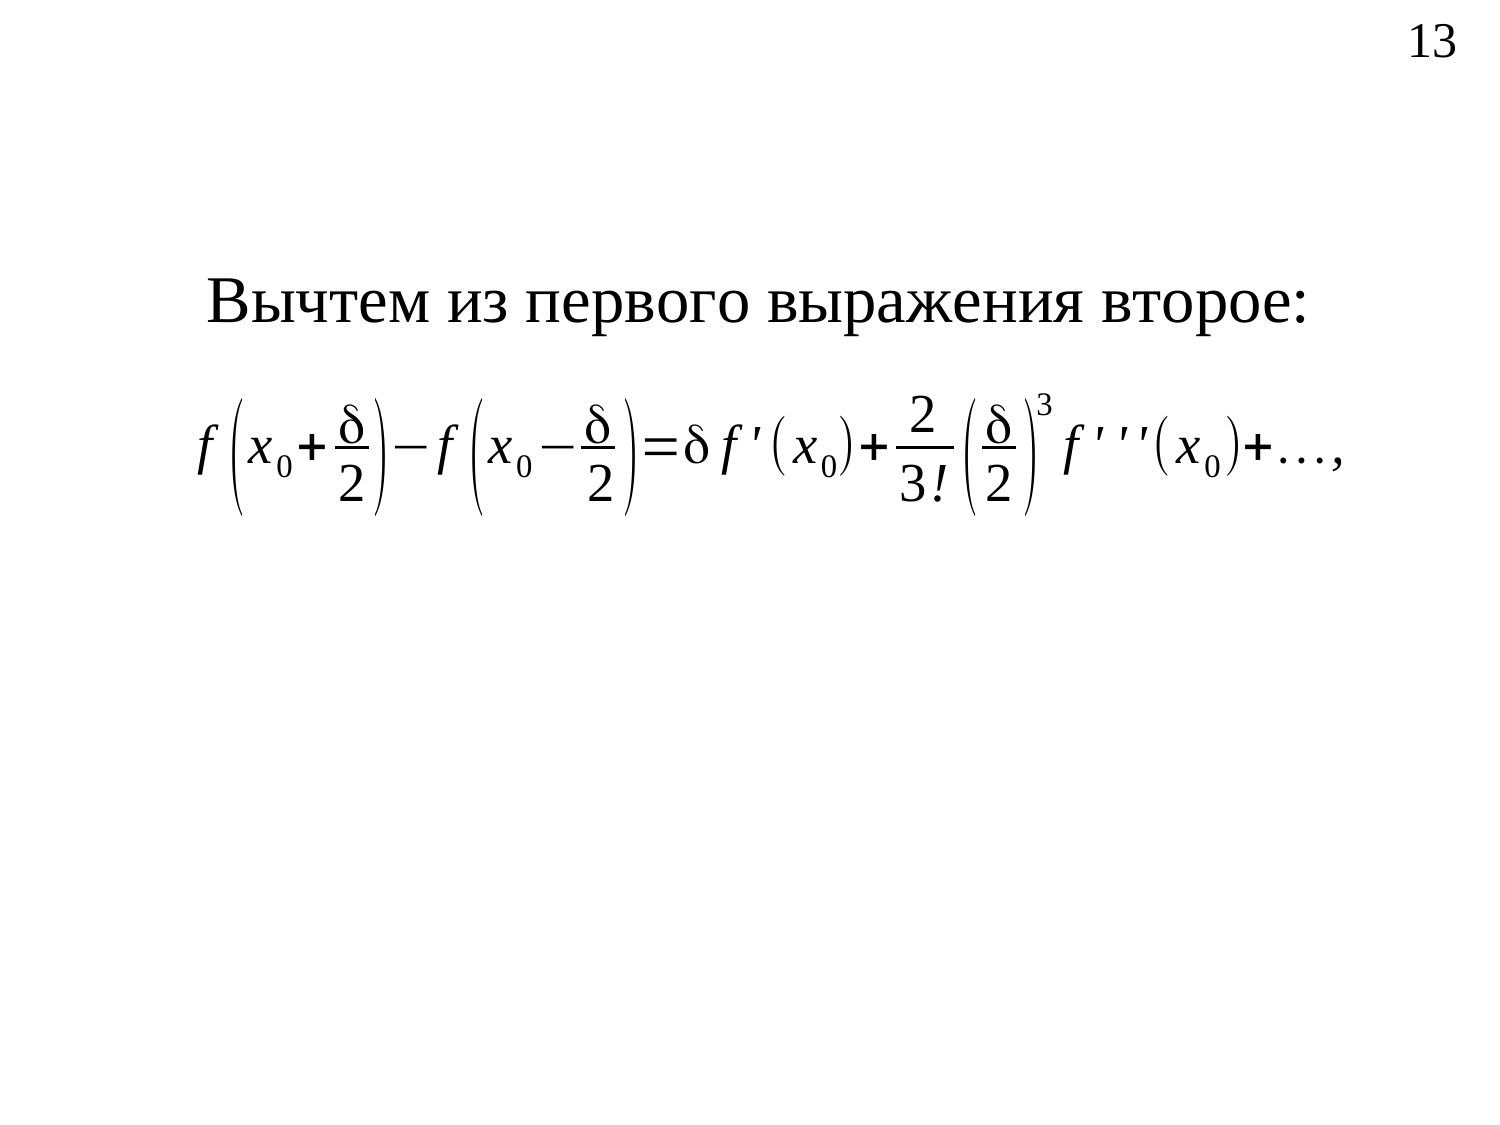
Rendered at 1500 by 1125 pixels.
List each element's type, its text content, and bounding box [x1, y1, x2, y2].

text_box Вычтем из первого выражения второе: [191, 248, 1331, 371]
chart [183, 384, 1359, 520]
